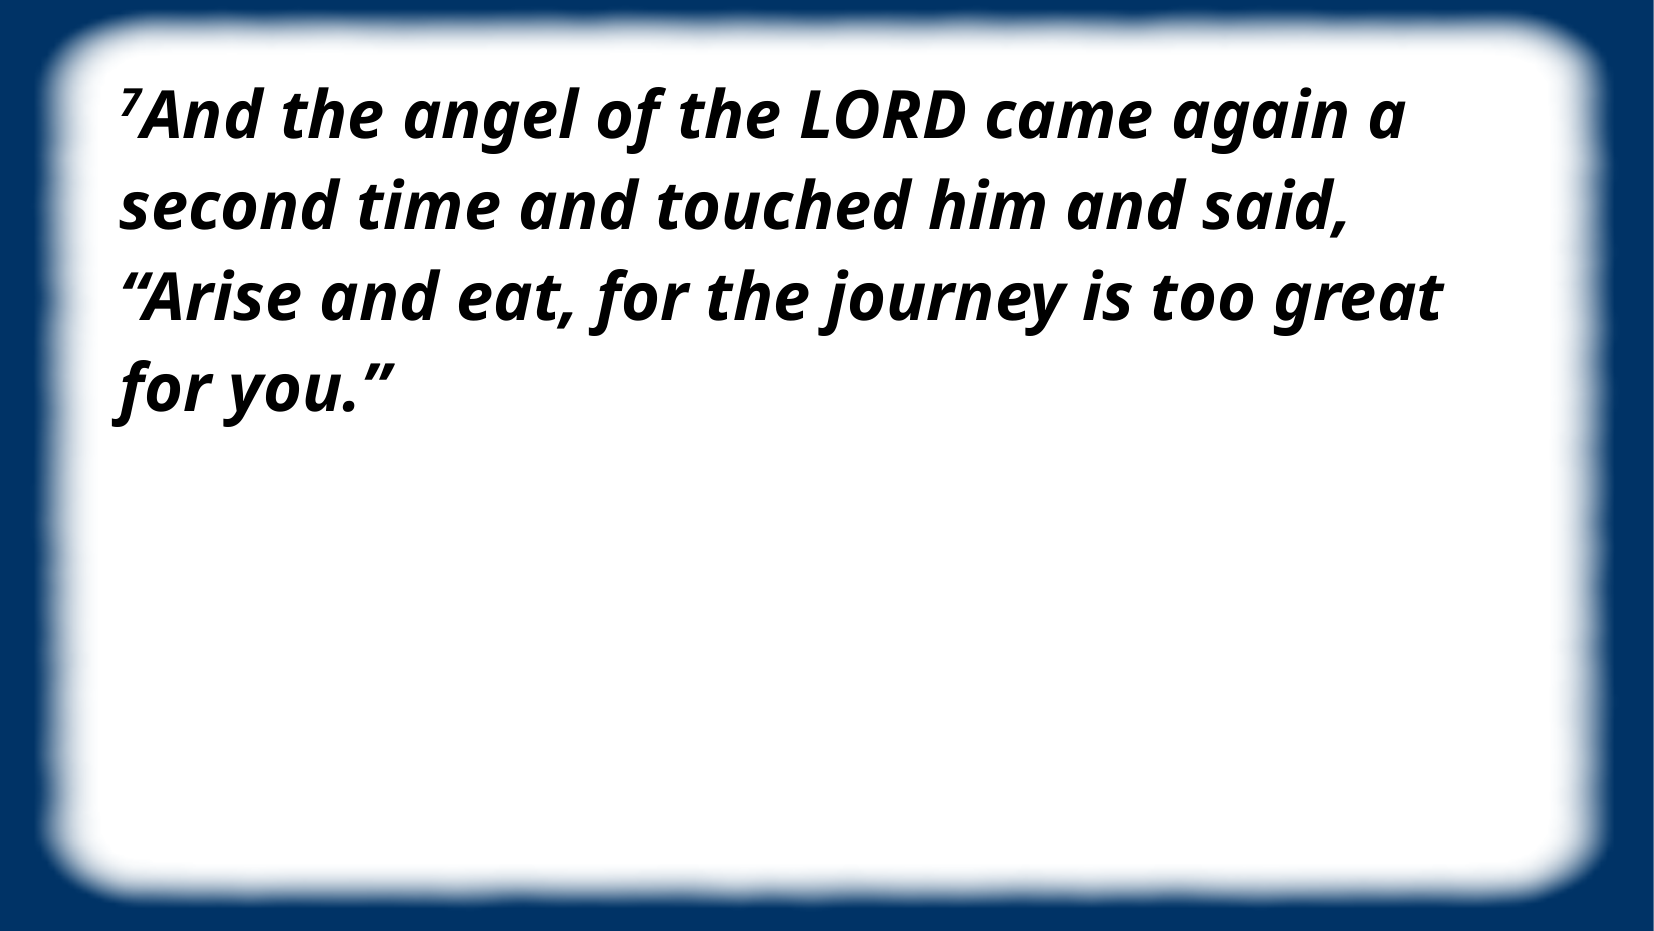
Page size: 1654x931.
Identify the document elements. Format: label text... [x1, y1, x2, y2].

text_box 7And the angel of the Lord came again a second time and touched him and said, “Arise and eat, for the journey is too great for you.” [105, 60, 1546, 342]
picture [0, 0, 1654, 931]
